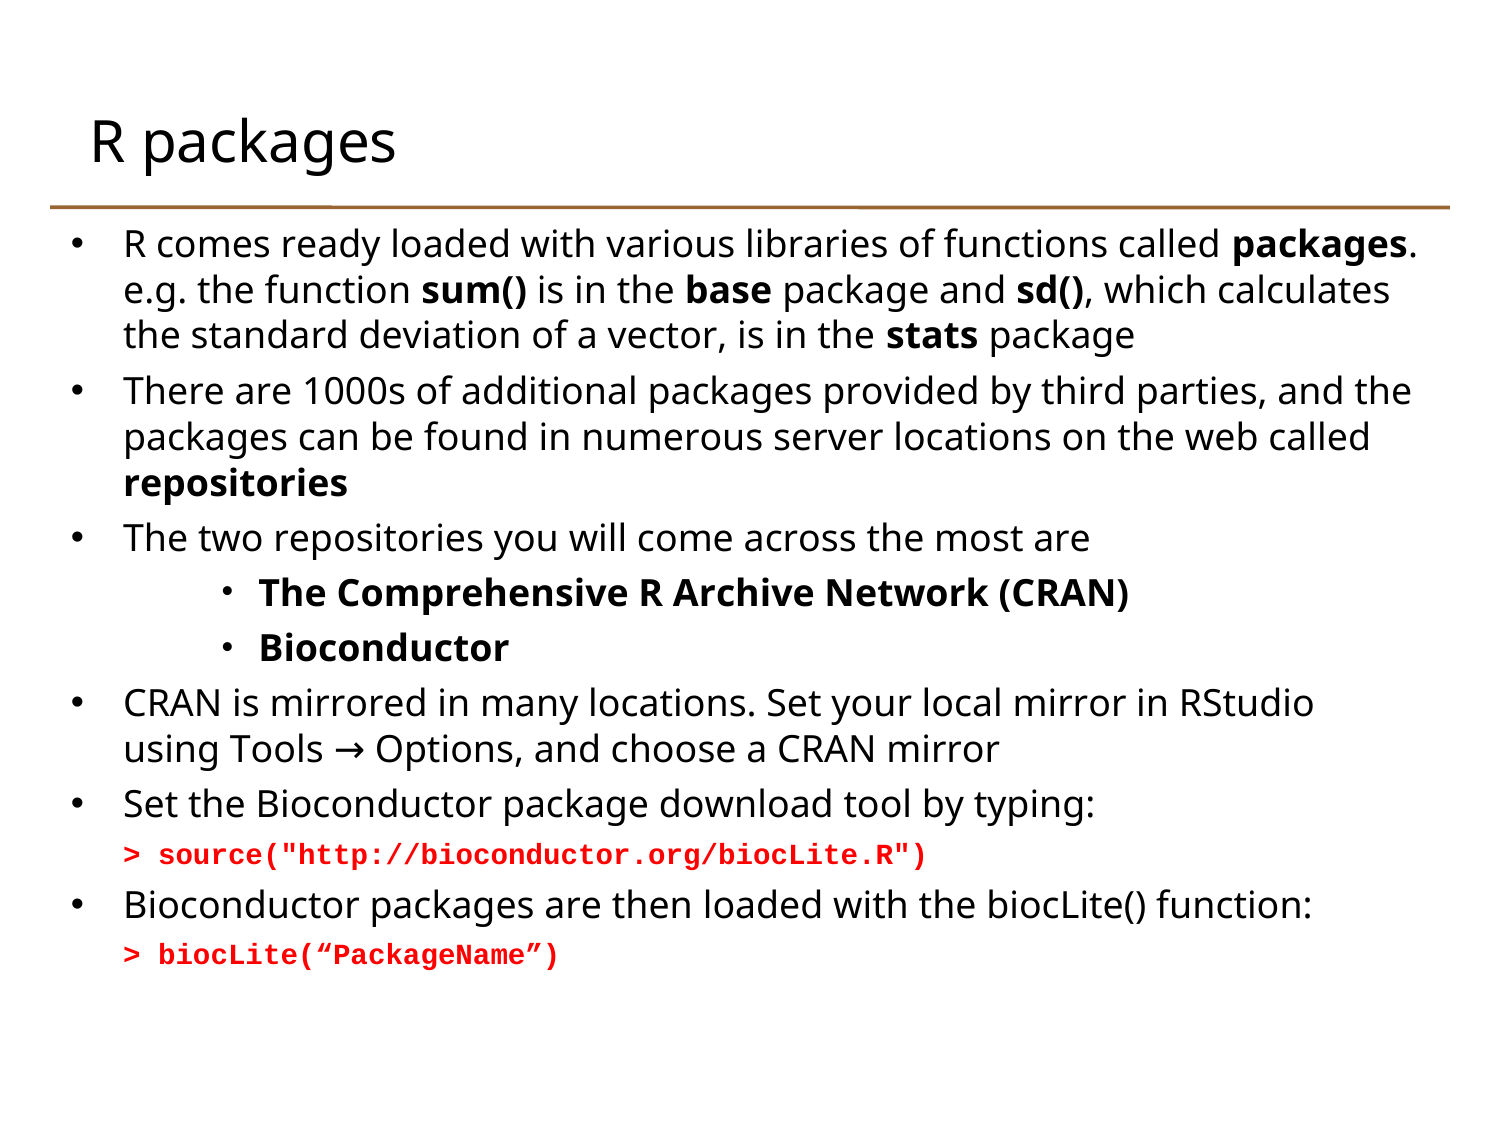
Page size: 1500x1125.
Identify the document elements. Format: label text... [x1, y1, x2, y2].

text_box R packages [75, 44, 1425, 233]
text_box R comes ready loaded with various libraries of functions called packages. e.g. the function sum() is in the base package and sd(), which calculates the standard deviation of a vector, is in the stats package There are 1000s of additional packages provided by third parties, and the packages can be found in numerous server locations on the web called repositories The two repositories you will come across the most are The Comprehensive R Archive Network (CRAN) Bioconductor CRAN is mirrored in many locations. Set your local mirror in RStudio using Tools → Options, and choose a CRAN mirror Set the Bioconductor package download tool by typing: > source("http://bioconductor.org/biocLite.R") Bioconductor packages are then loaded with the biocLite() function: > biocLite(“PackageName”) [70, 218, 1421, 959]
